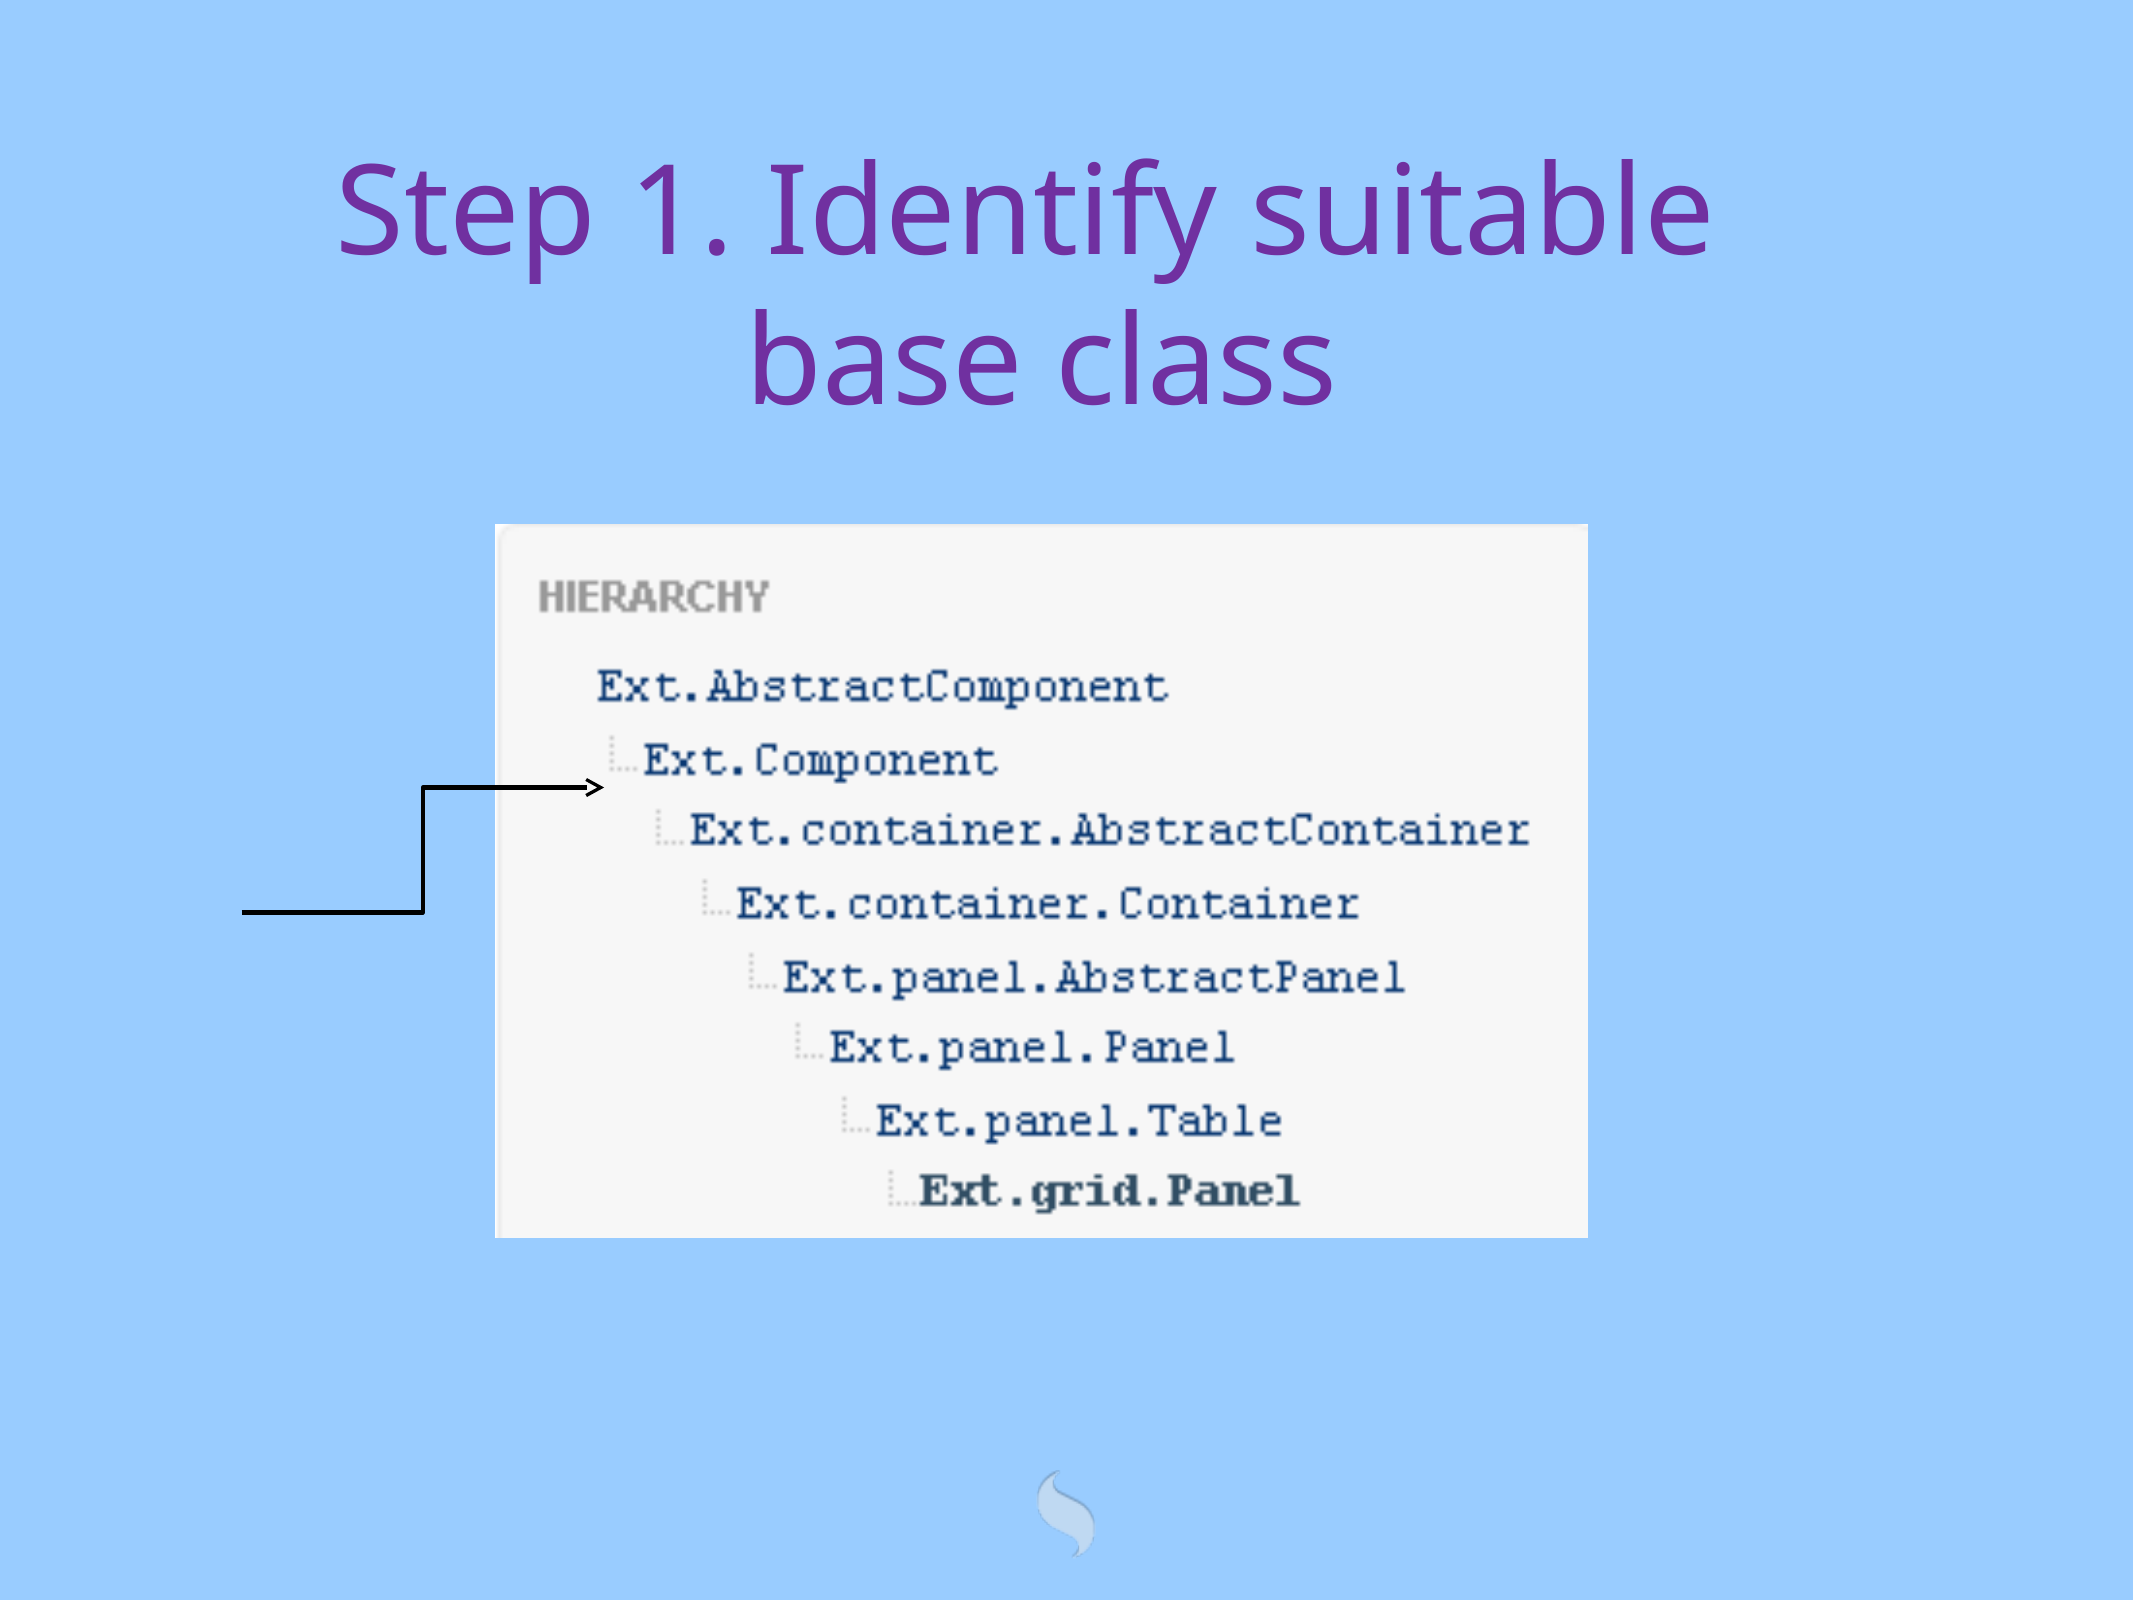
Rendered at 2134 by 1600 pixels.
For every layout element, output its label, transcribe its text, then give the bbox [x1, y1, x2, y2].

text_box Step 1. Identify suitable base class [116, 112, 1967, 438]
picture [1035, 1470, 1098, 1561]
picture [495, 524, 1588, 1238]
